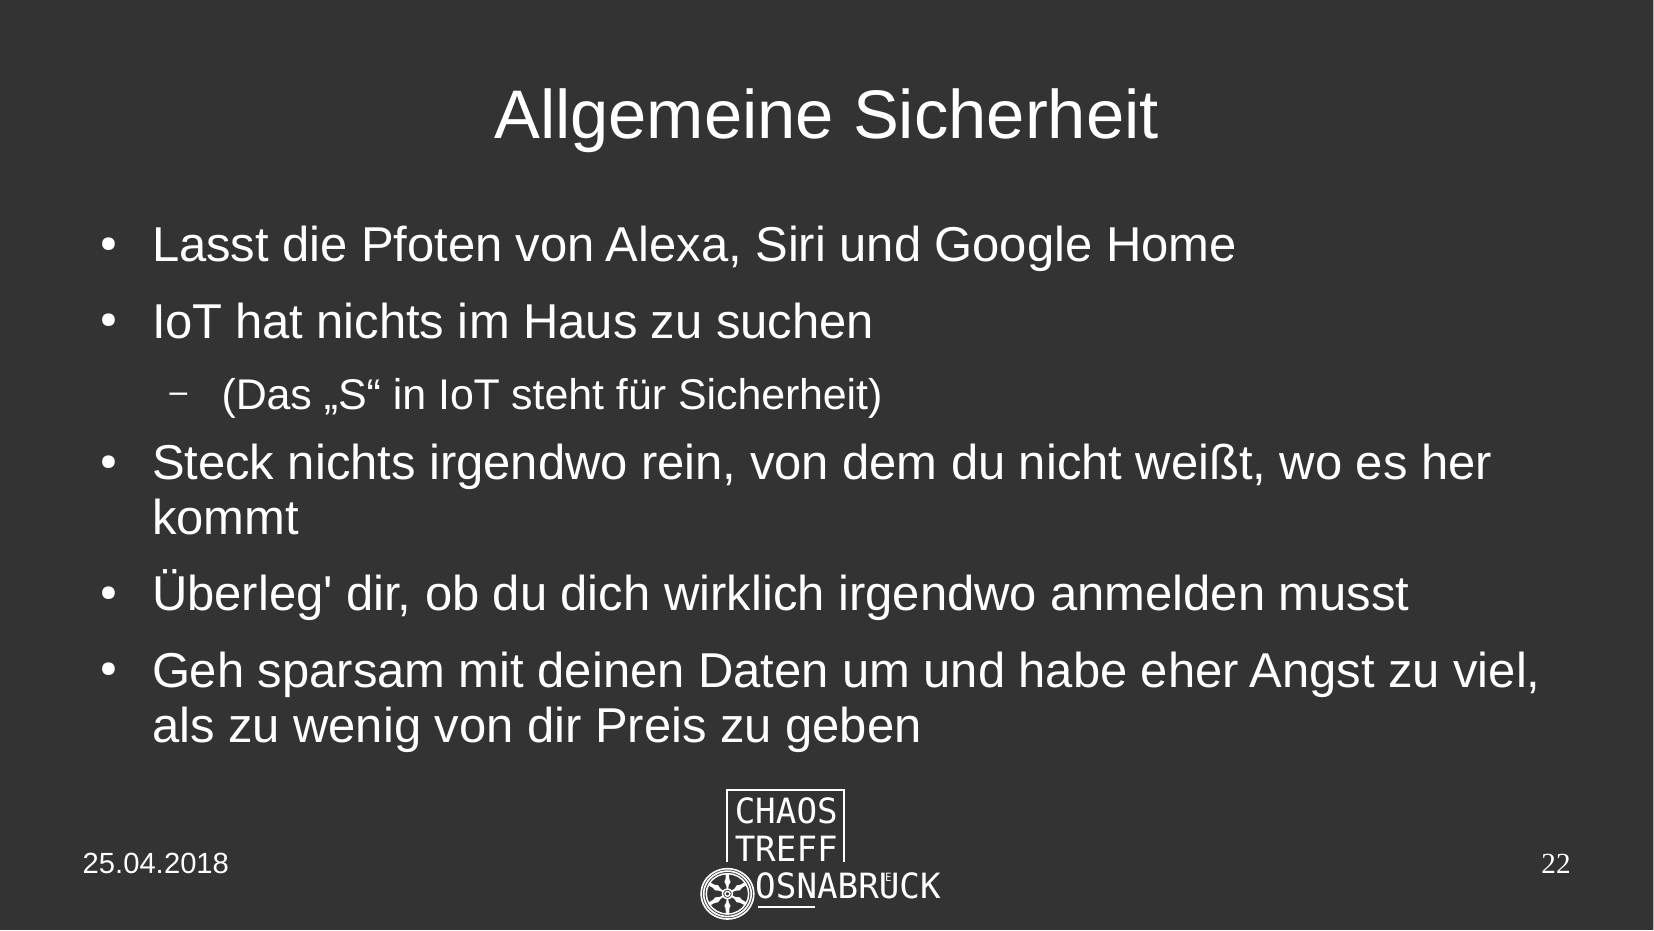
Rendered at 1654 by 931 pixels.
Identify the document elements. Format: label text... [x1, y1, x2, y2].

title Allgemeine Sicherheit [82, 37, 1571, 193]
list Lasst die Pfoten von Alexa, Siri und Google Home IoT hat nichts im Haus zu suchen (Das „S“ in IoT steht für Sicherheit) Steck nichts irgendwo rein, von dem du nicht weißt, wo es her kommt Überleg' dir, ob du dich wirklich irgendwo anmelden musst Geh sparsam mit deinen Daten um und habe eher Angst zu viel, als zu wenig von dir Preis zu geben [82, 217, 1571, 758]
